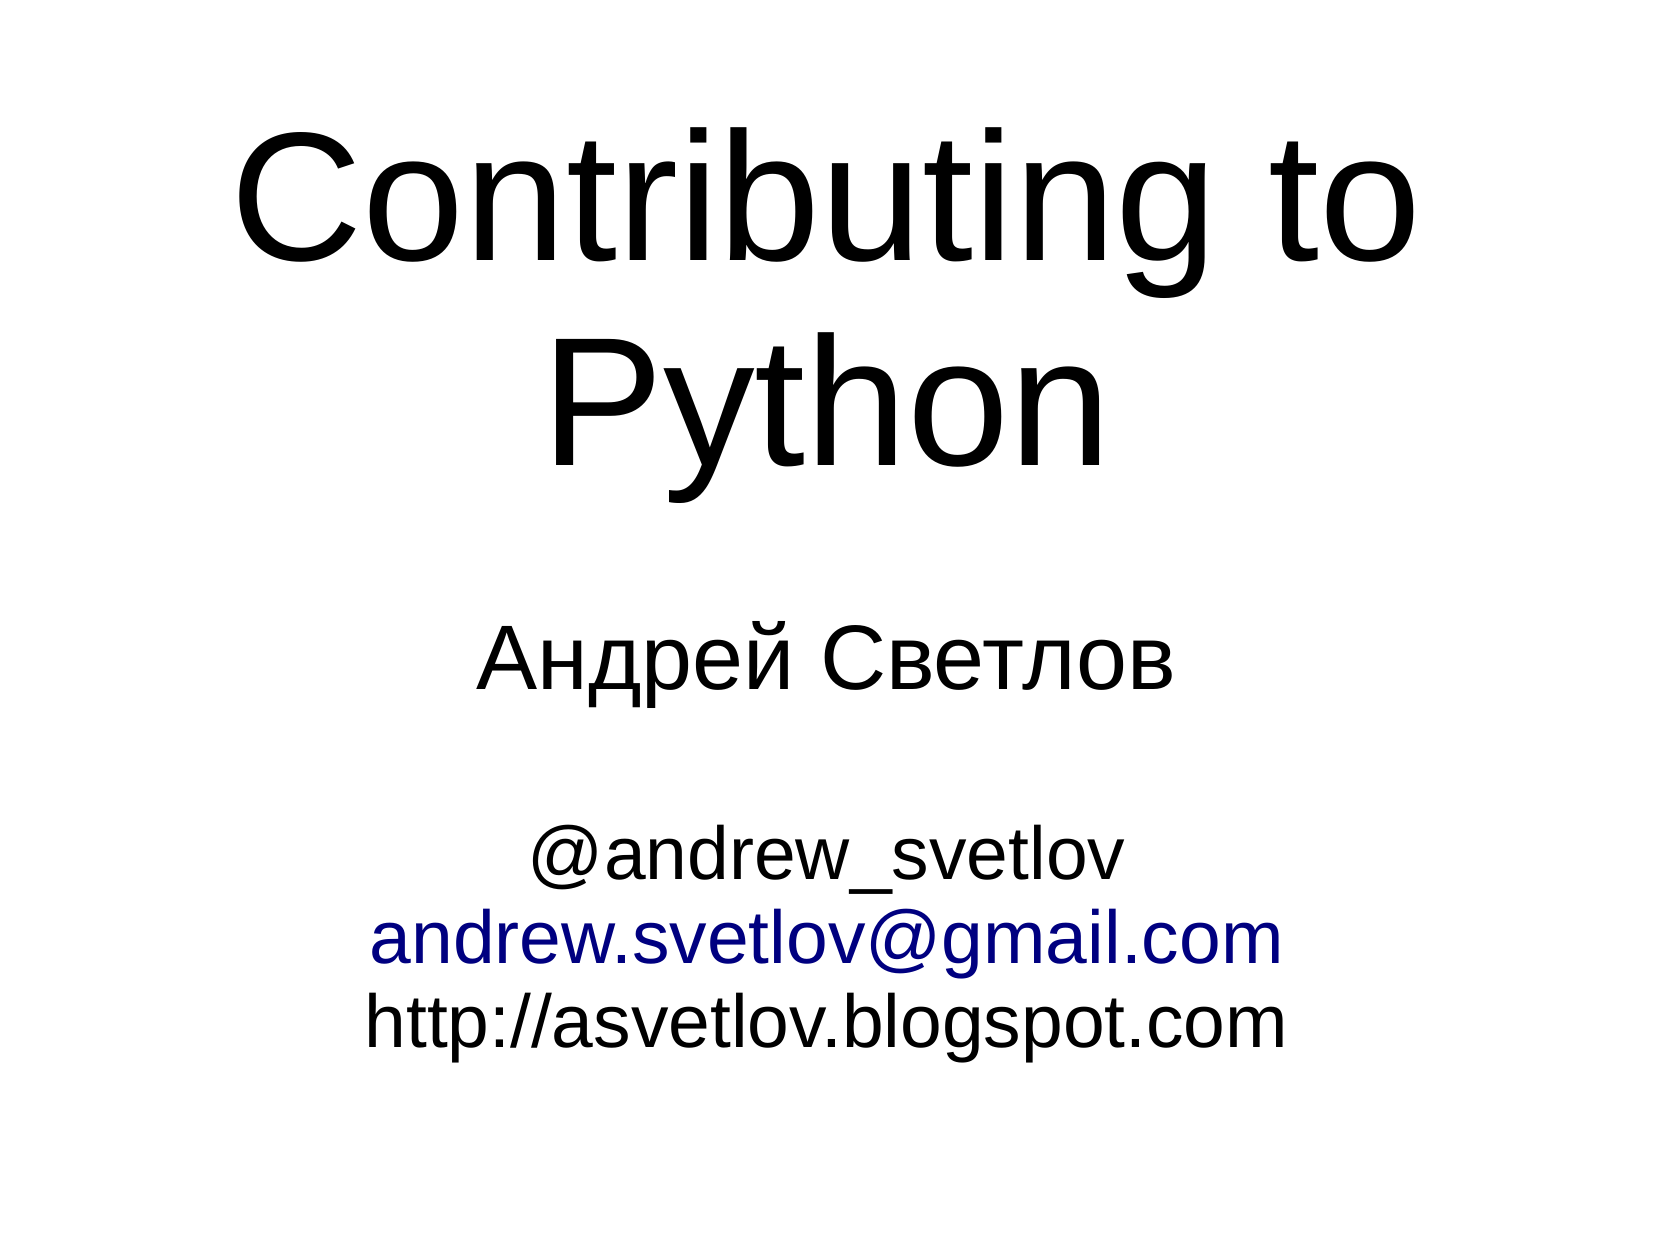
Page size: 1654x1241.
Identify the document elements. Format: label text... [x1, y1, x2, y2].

subtitle Contributing to Python Андрей Светлов @andrew_svetlov andrew.svetlov@gmail.com http://asvetlov.blogspot.com [82, 49, 1571, 1109]
